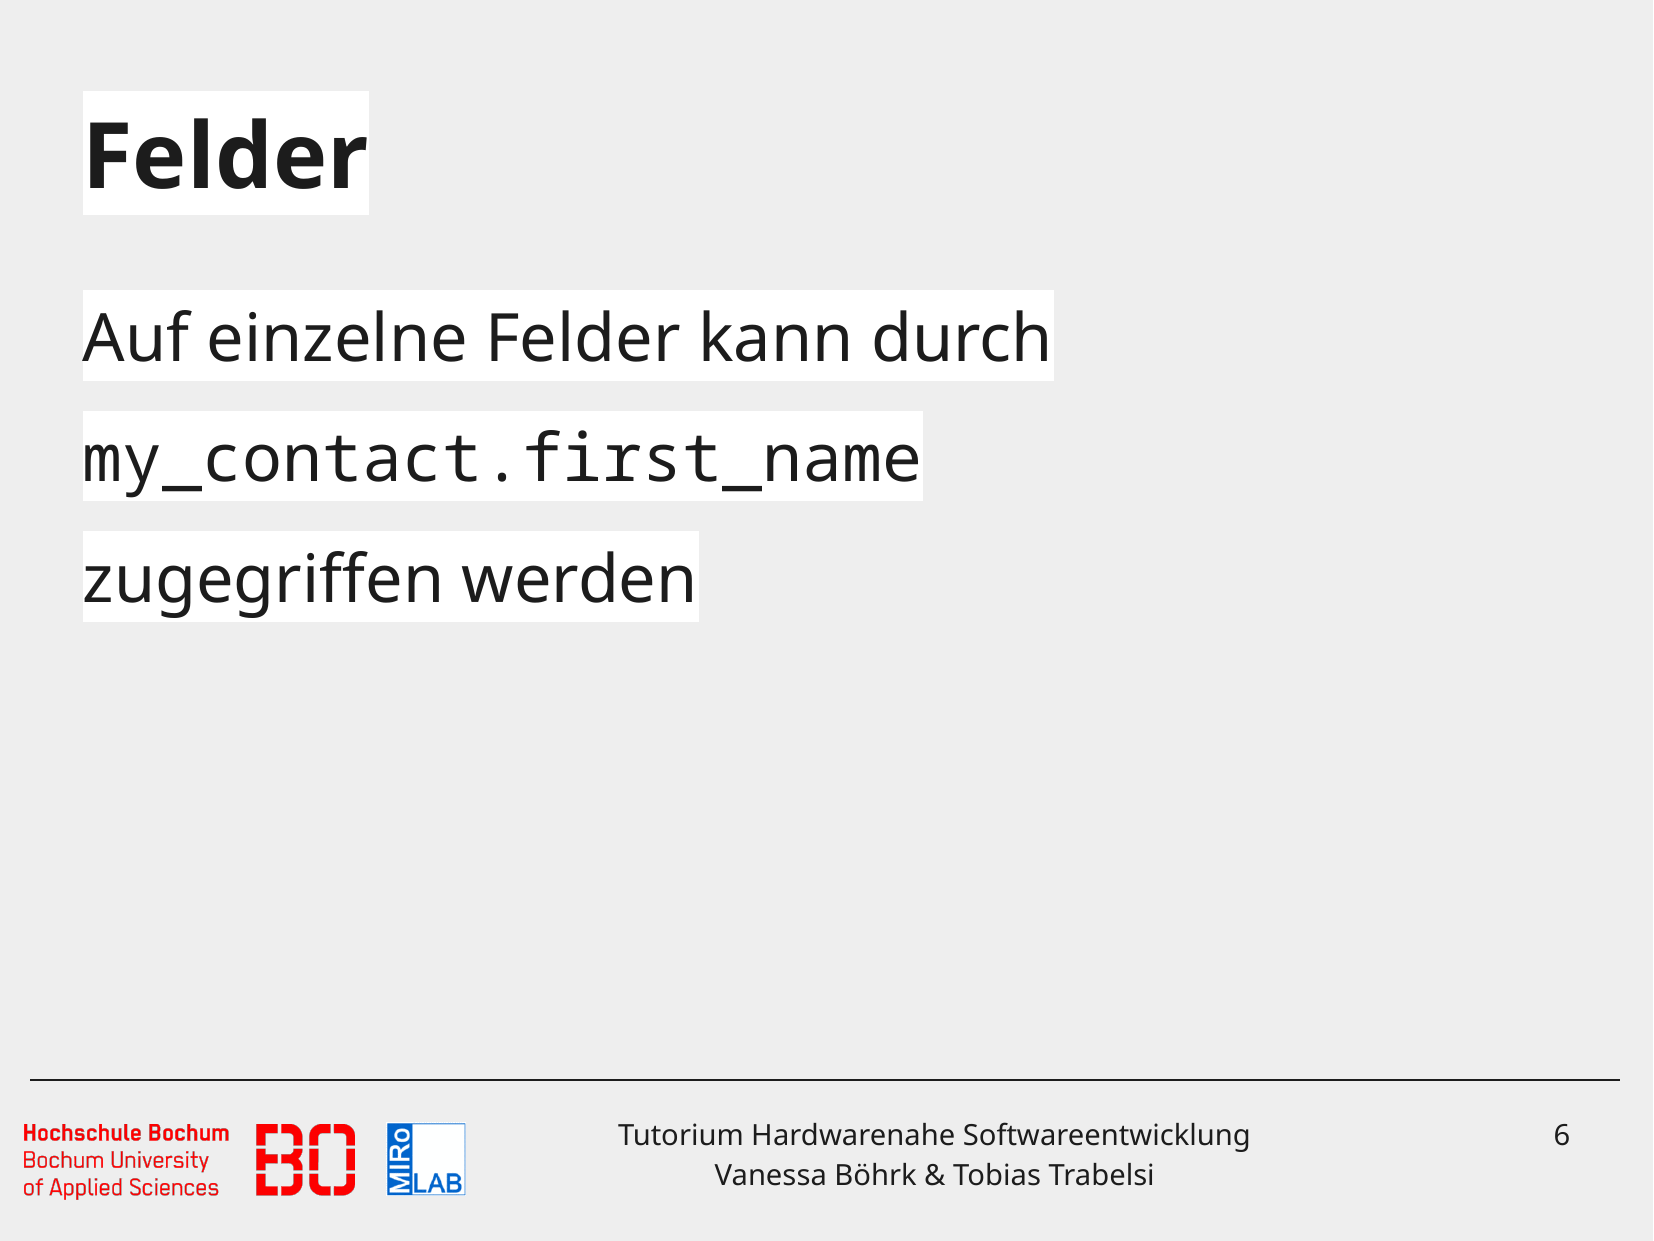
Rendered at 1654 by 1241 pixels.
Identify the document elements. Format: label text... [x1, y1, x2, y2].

list Auf einzelne Felder kann durch my_contact.first_name zugegriffen werden [82, 290, 1571, 1010]
picture [24, 1124, 355, 1200]
picture [386, 1122, 466, 1196]
title Felder [82, 49, 1561, 257]
